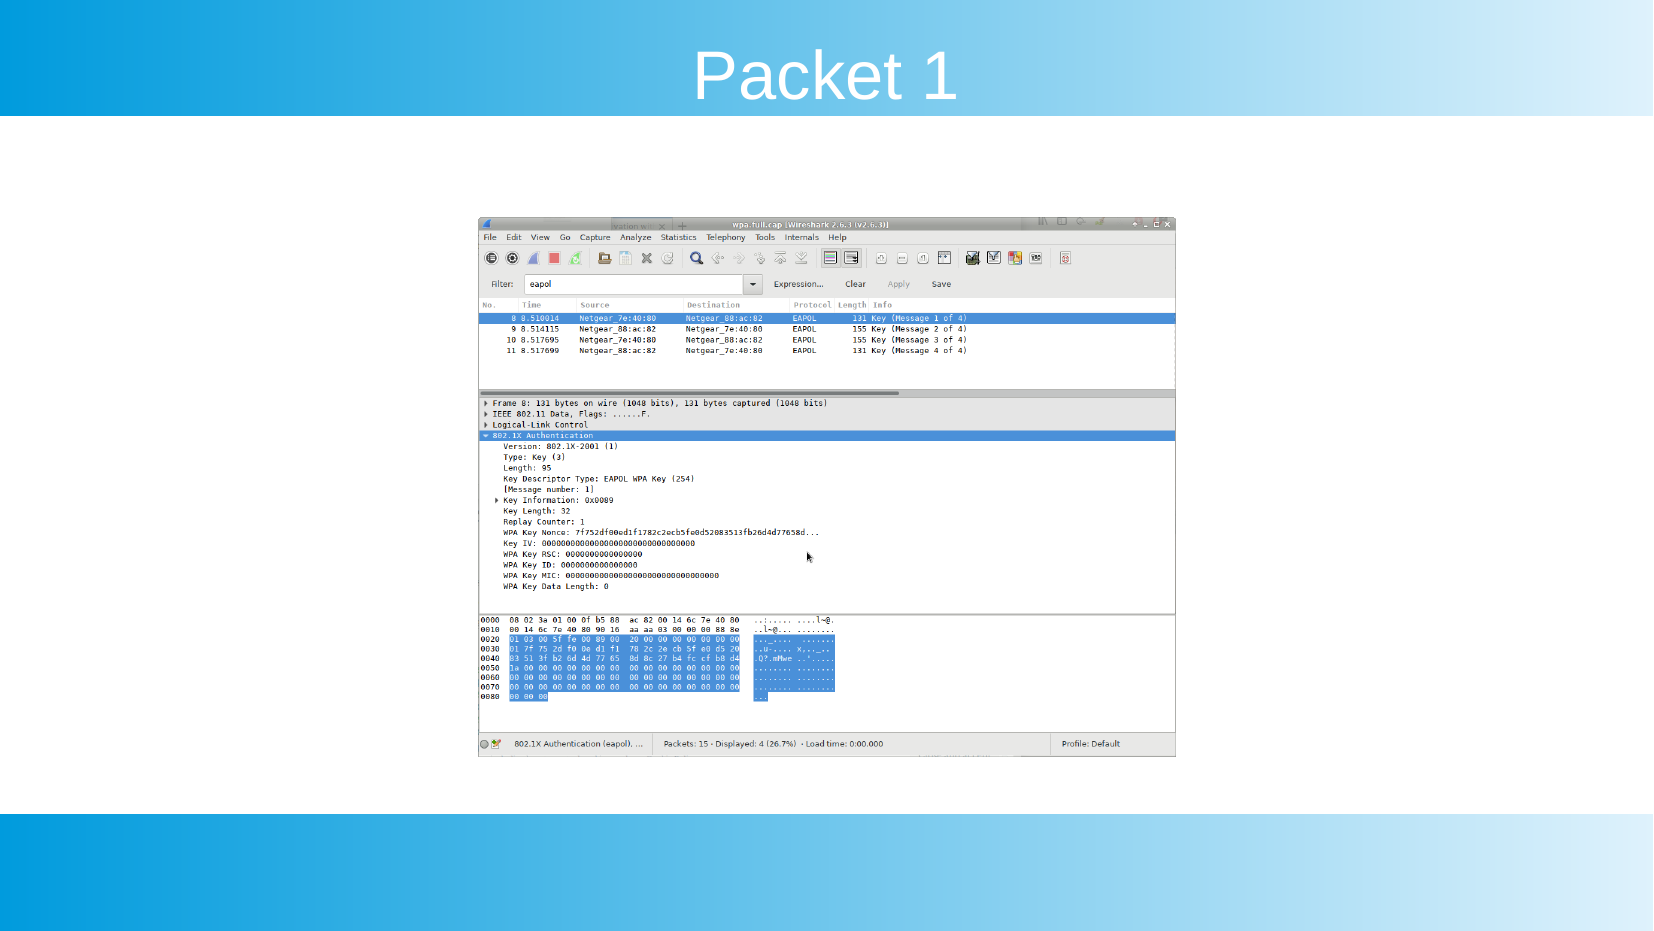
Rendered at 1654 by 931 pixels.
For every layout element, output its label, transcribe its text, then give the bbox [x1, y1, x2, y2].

picture [478, 217, 1176, 758]
title Packet 1 [82, 37, 1571, 116]
